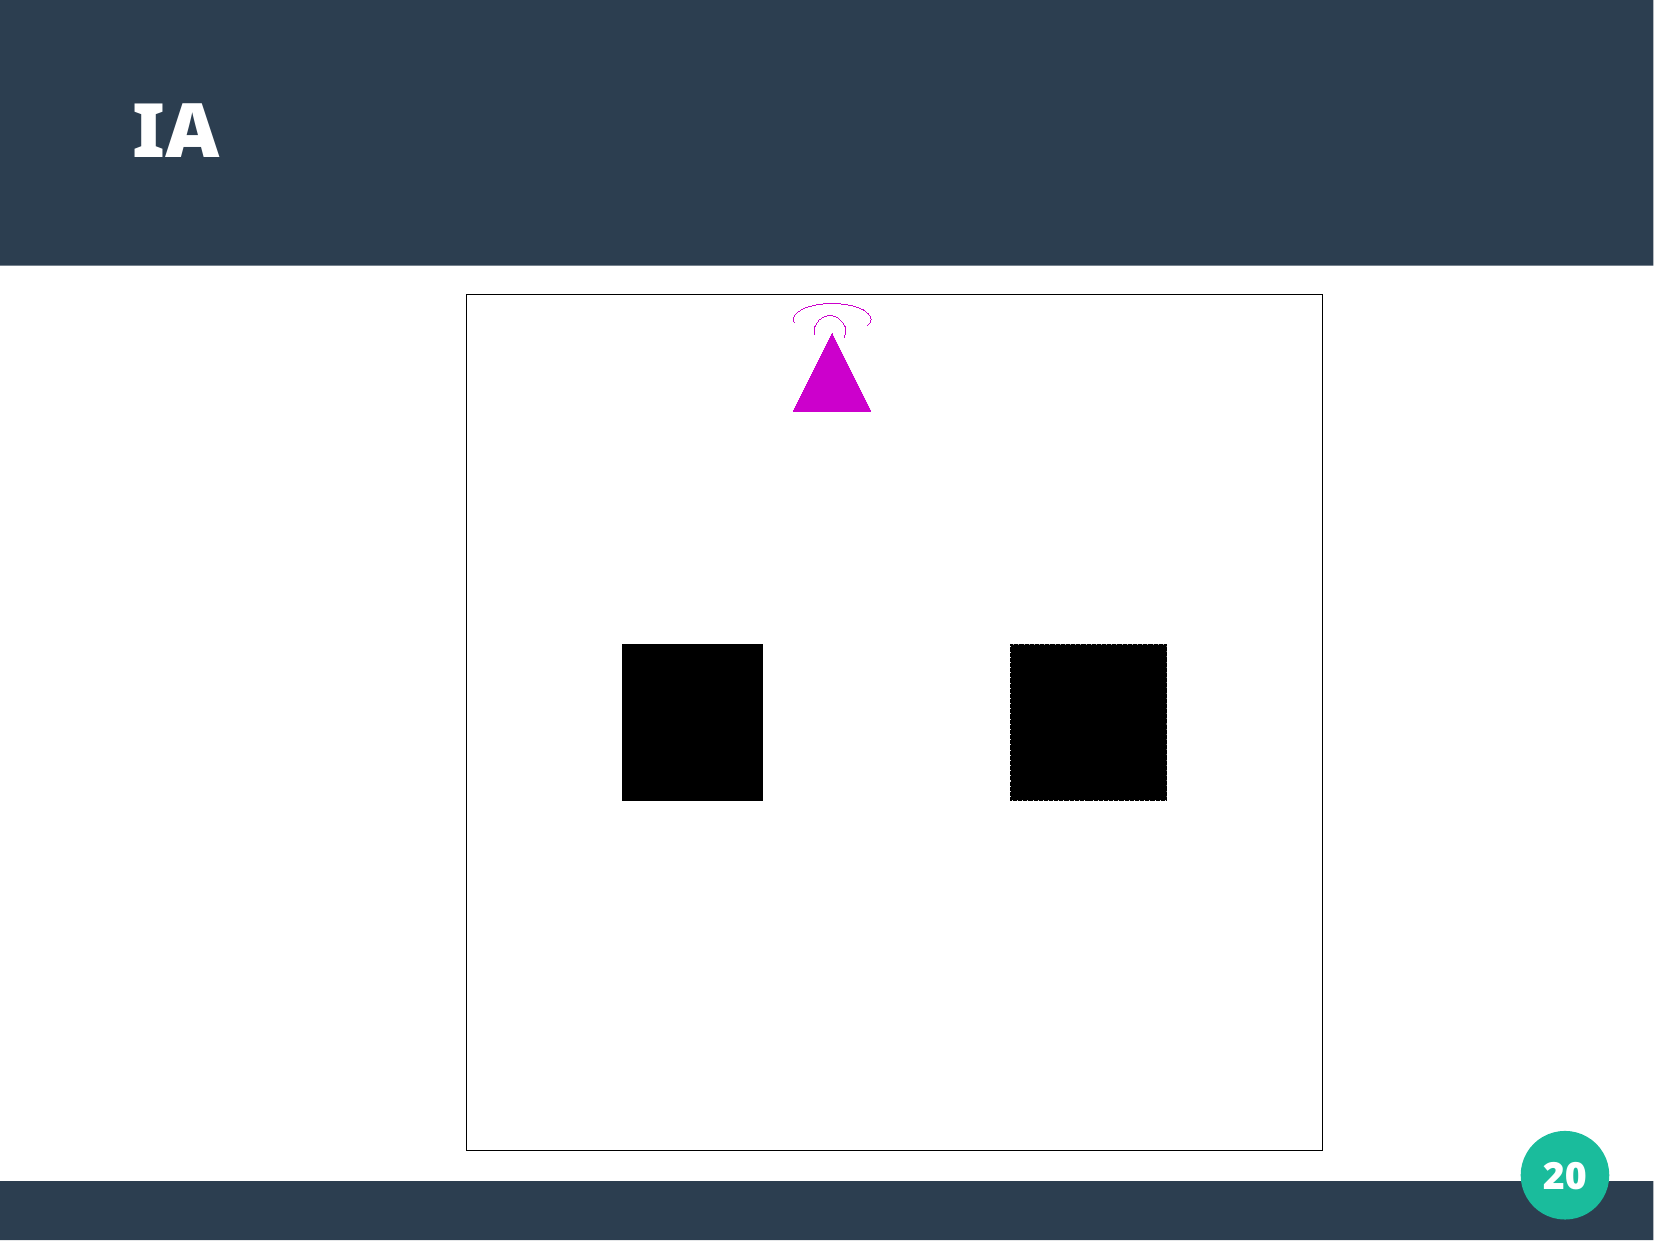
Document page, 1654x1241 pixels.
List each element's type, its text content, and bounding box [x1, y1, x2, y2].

text_box [466, 294, 1323, 1151]
title IA [59, 49, 1595, 207]
